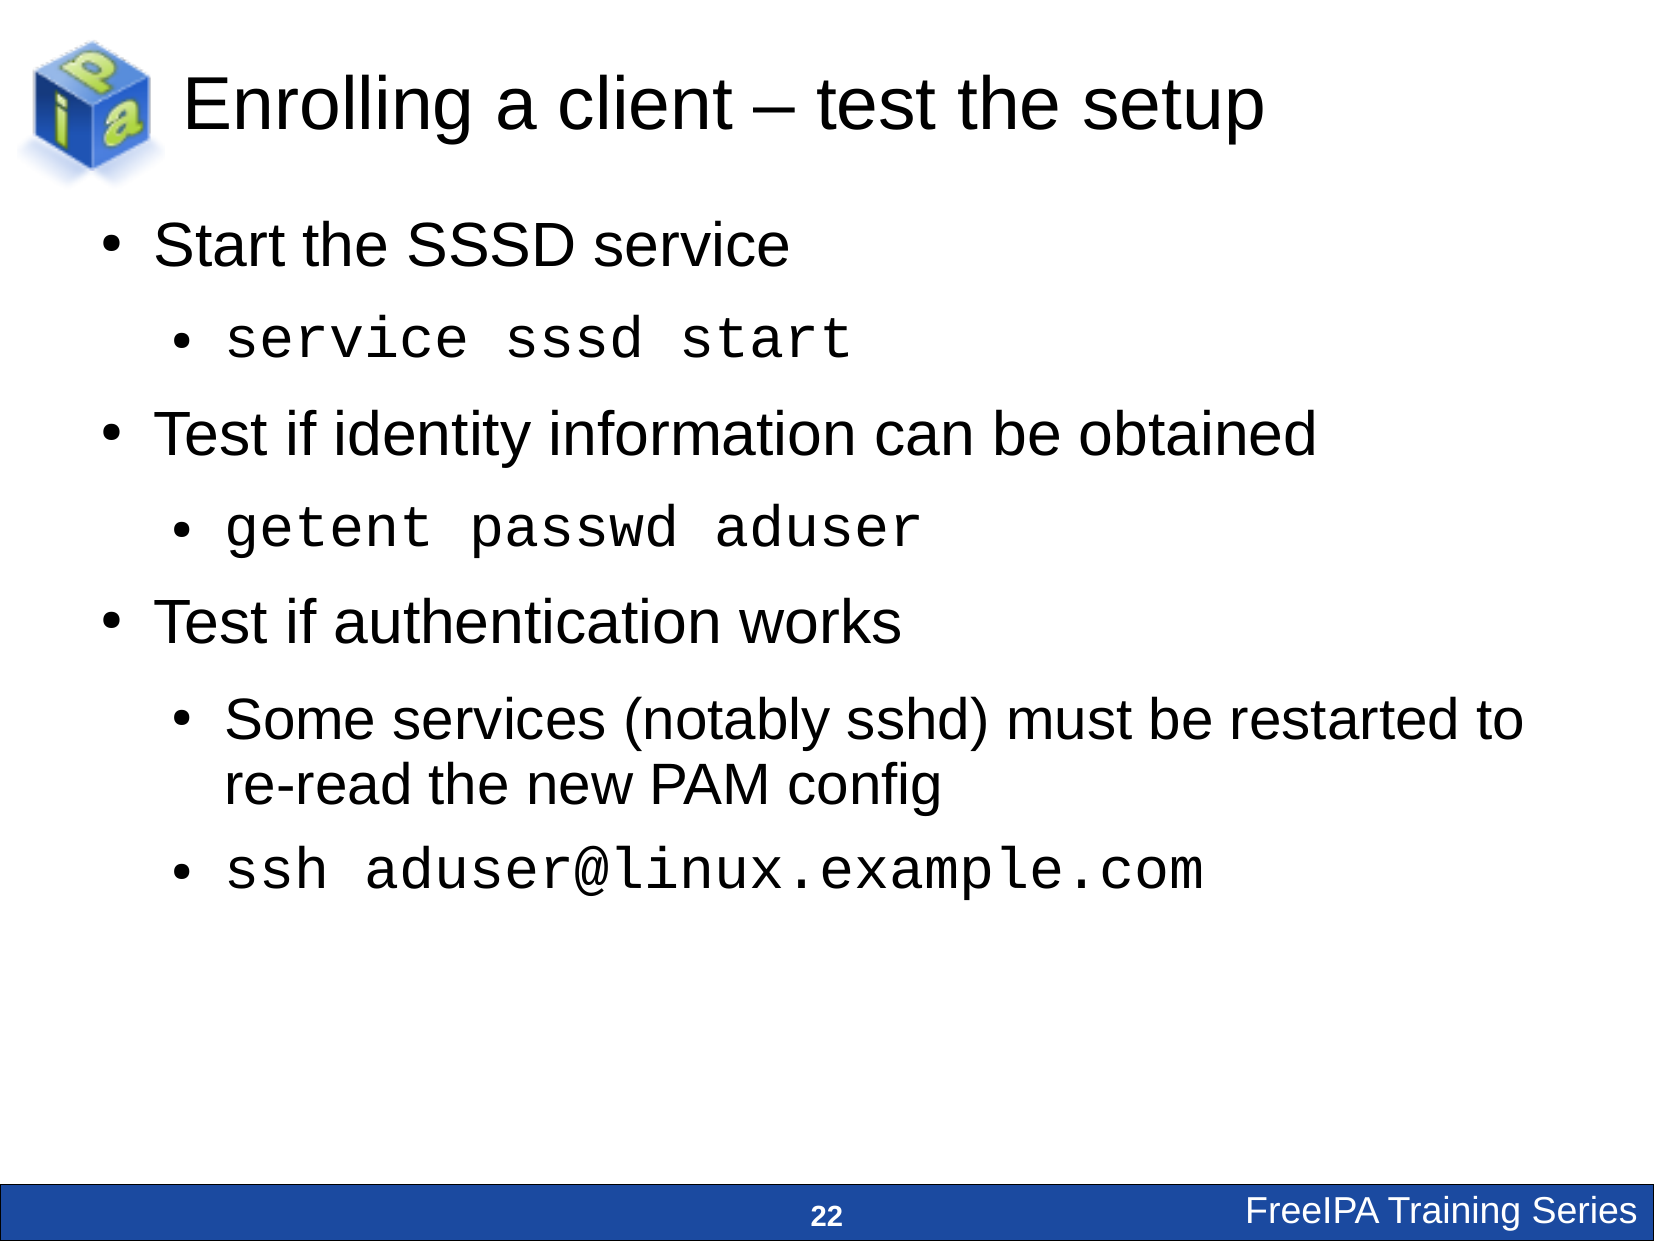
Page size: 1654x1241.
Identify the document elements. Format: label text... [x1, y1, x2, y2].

picture [17, 34, 165, 193]
list Start the SSSD service service sssd start Test if identity information can be obtained getent passwd aduser Test if authentication works Some services (notably sshd) must be restarted to re-read the new PAM config ssh aduser@linux.example.com [82, 209, 1571, 930]
title Enrolling a client – test the setup [182, 31, 1579, 177]
